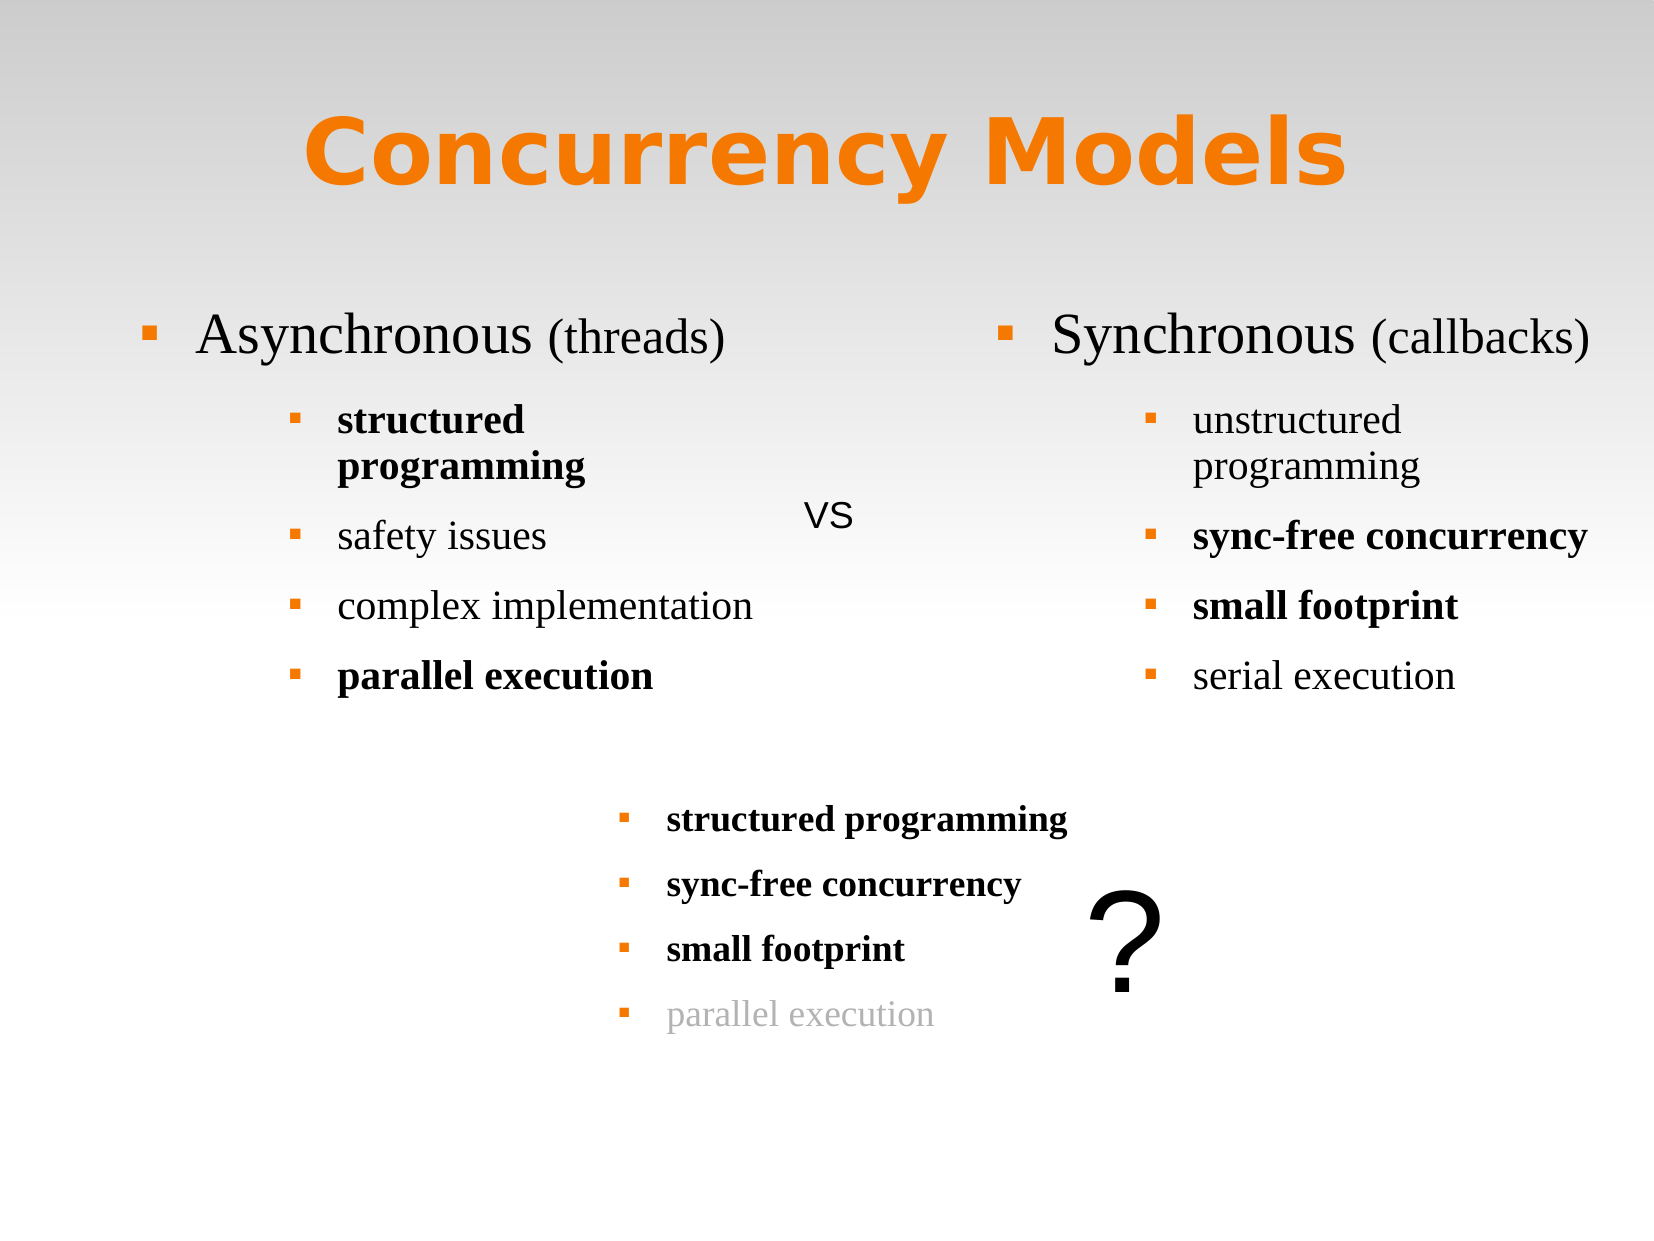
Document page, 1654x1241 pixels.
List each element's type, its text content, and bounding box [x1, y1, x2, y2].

list structured programming sync-free concurrency small footprint parallel execution [383, 726, 1110, 1138]
list Synchronous (callbacks) unstructured programming sync-free concurrency small footprint serial execution [909, 302, 1636, 1121]
title Concurrency Models [82, 49, 1571, 257]
list Asynchronous (threads) structured programming safety issues complex implementation parallel execution [53, 302, 780, 1121]
text_box ? [1069, 852, 1181, 1045]
text_box VS [789, 487, 869, 545]
